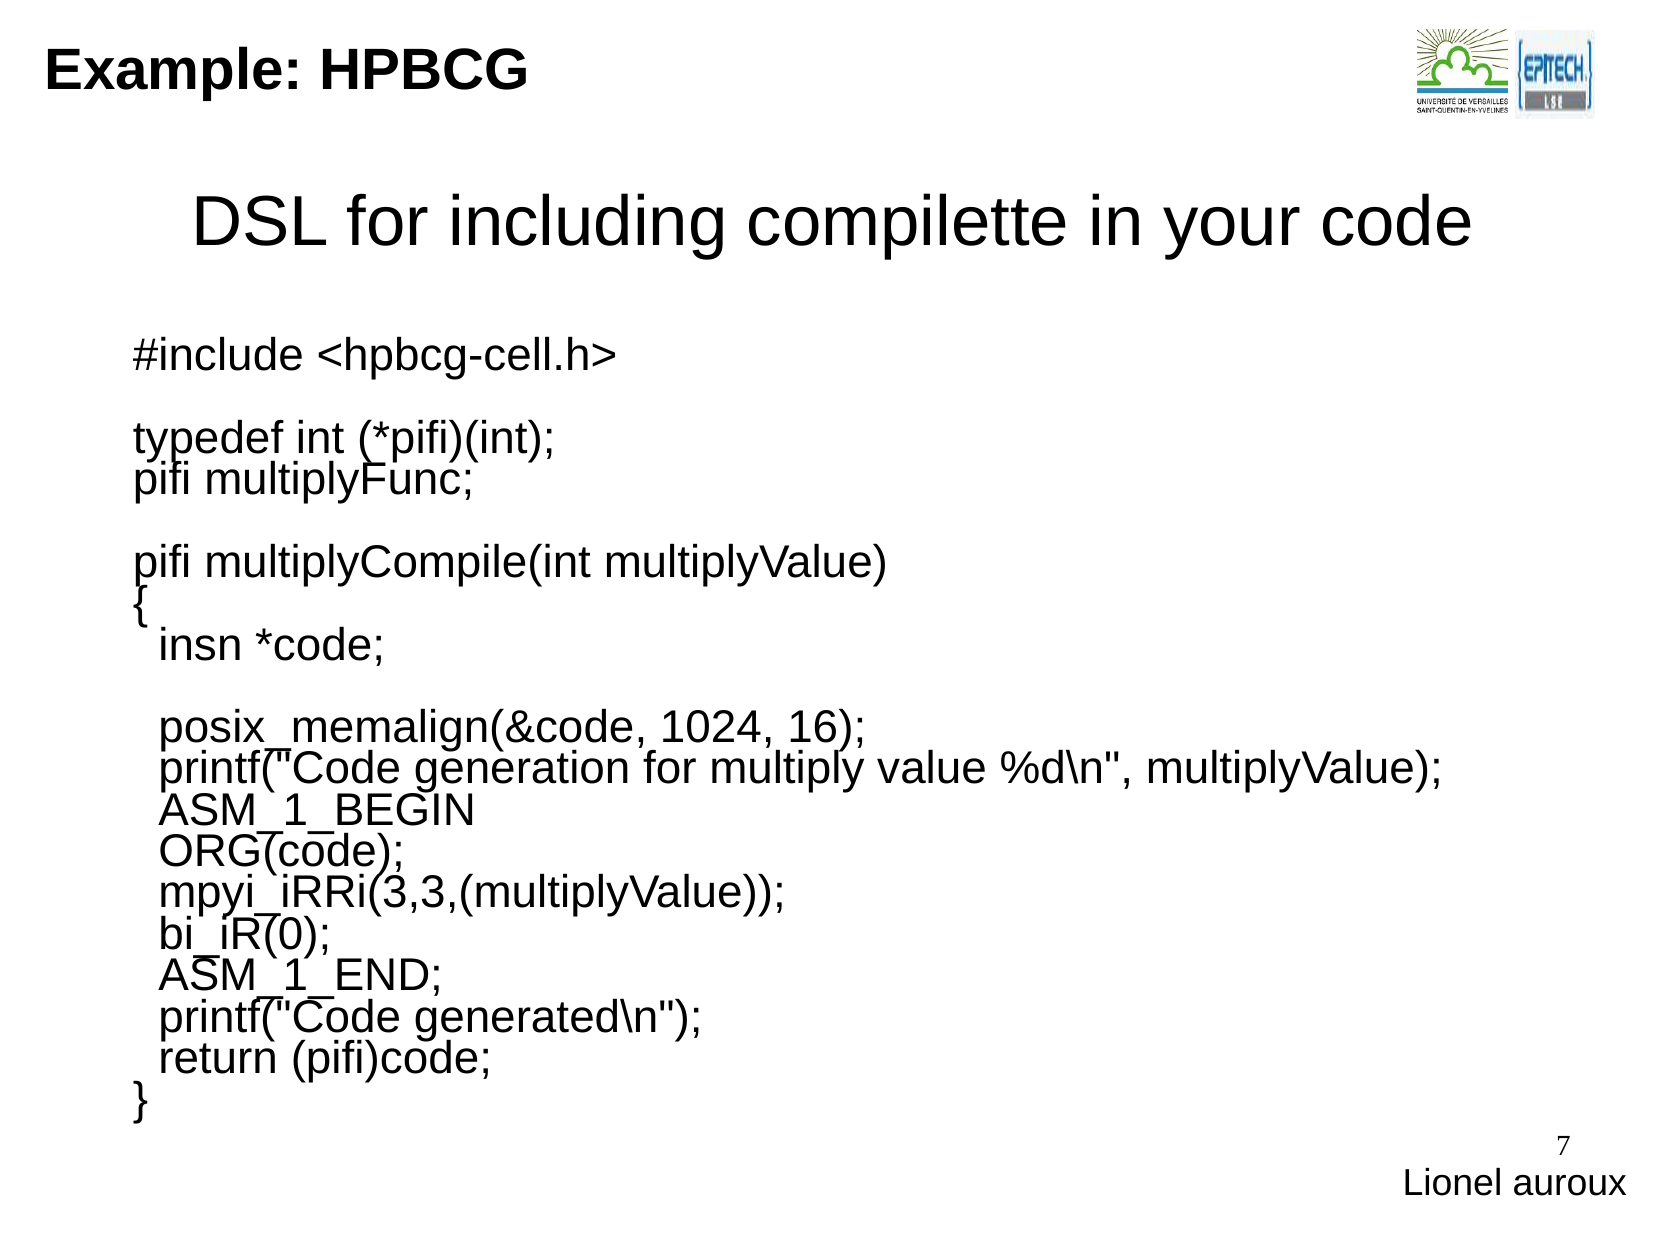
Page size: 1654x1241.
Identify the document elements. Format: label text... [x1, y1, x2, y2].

text_box Lionel auroux [1387, 1153, 1642, 1211]
picture [1515, 30, 1595, 119]
text_box Example: HPBCG DSL for including compilette in your code #include <hpbcg-cell.h> typedef int (*pifi)(int); pifi multiplyFunc; pifi multiplyCompile(int multiplyValue) { insn *code; posix_memalign(&code, 1024, 16); printf("Code generation for multiply value %d\n", multiplyValue); ASM_1_BEGIN ORG(code); mpyi_iRRi(3,3,(multiplyValue)); bi_iR(0); ASM_1_END; printf("Code generated\n"); return (pifi)code; } [29, 29, 1625, 1211]
picture [1417, 29, 1508, 113]
